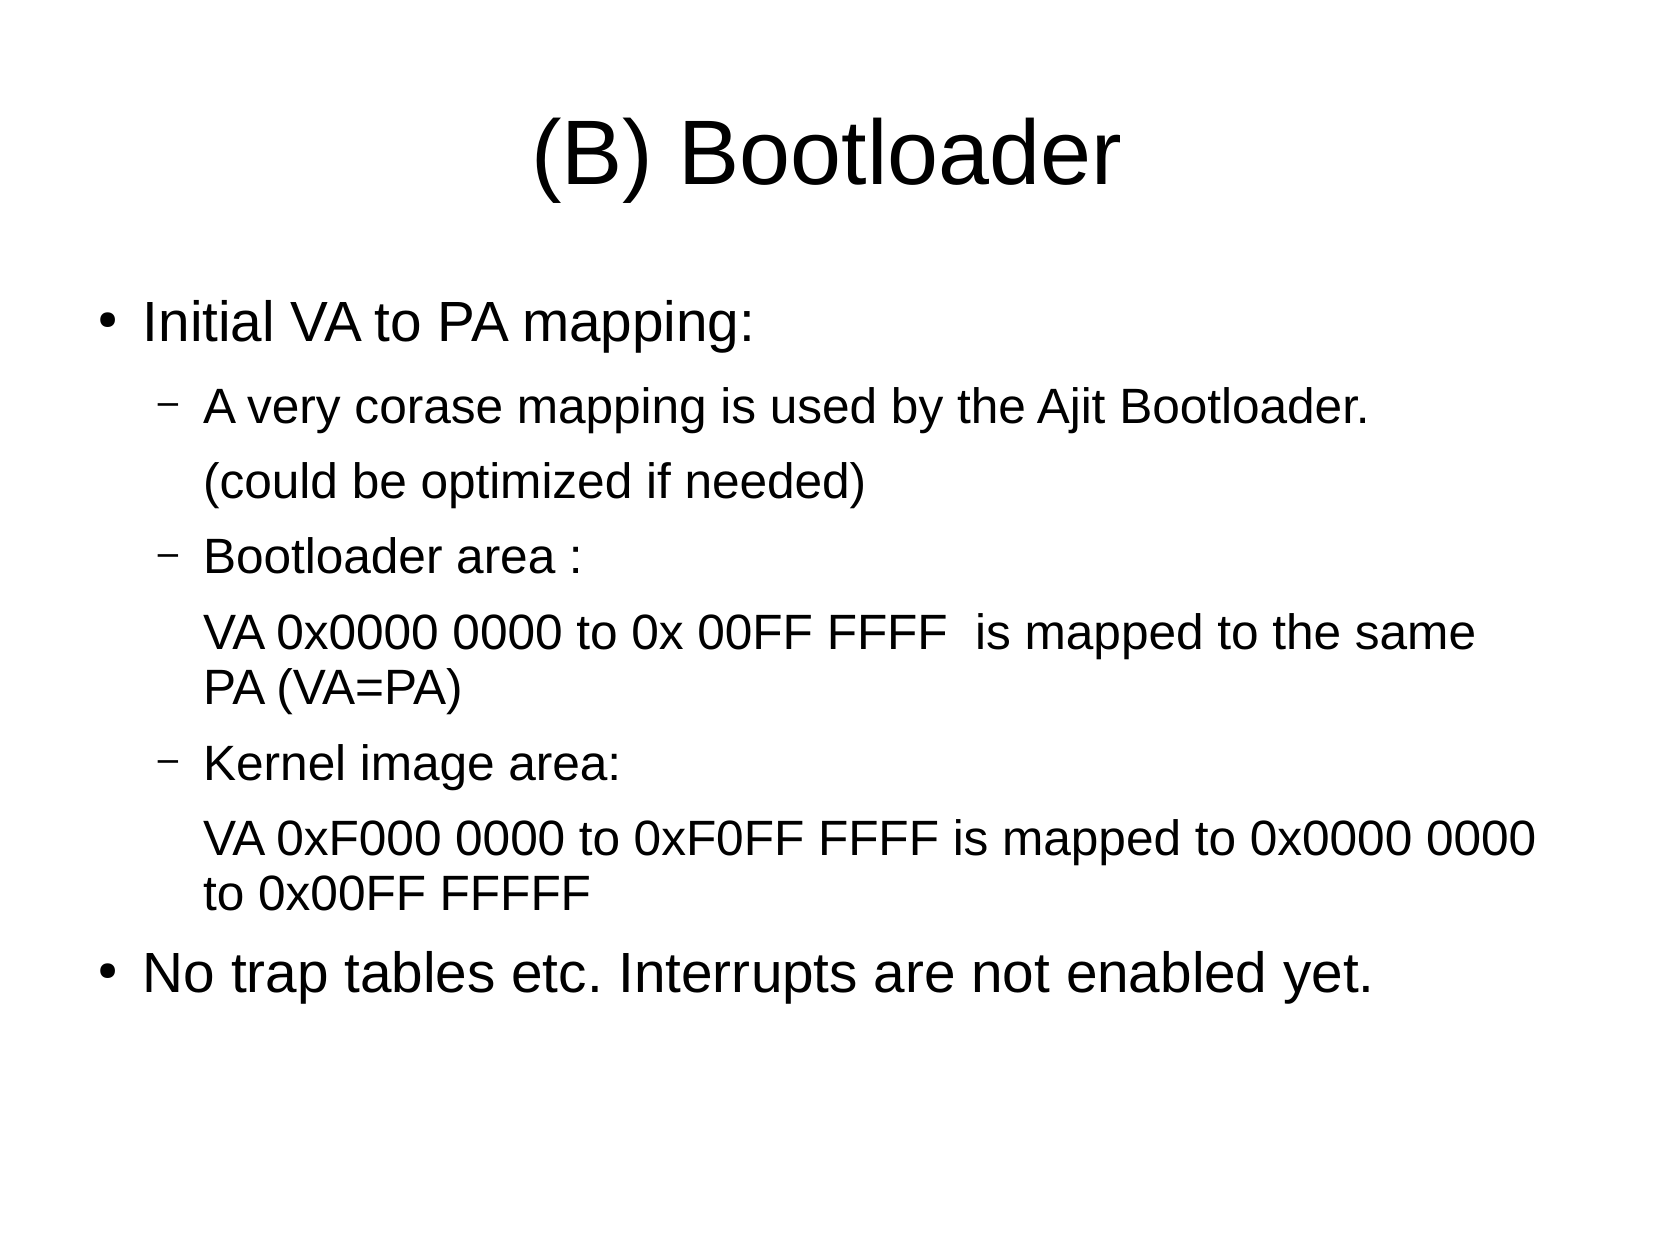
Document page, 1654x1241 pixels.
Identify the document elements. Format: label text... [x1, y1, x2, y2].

list Initial VA to PA mapping: A very corase mapping is used by the Ajit Bootloader. (could be optimized if needed) Bootloader area : VA 0x0000 0000 to 0x 00FF FFFF is mapped to the same PA (VA=PA) Kernel image area: VA 0xF000 0000 to 0xF0FF FFFF is mapped to 0x0000 0000 to 0x00FF FFFFF No trap tables etc. Interrupts are not enabled yet. [82, 290, 1538, 1010]
title (B) Bootloader [82, 49, 1571, 257]
